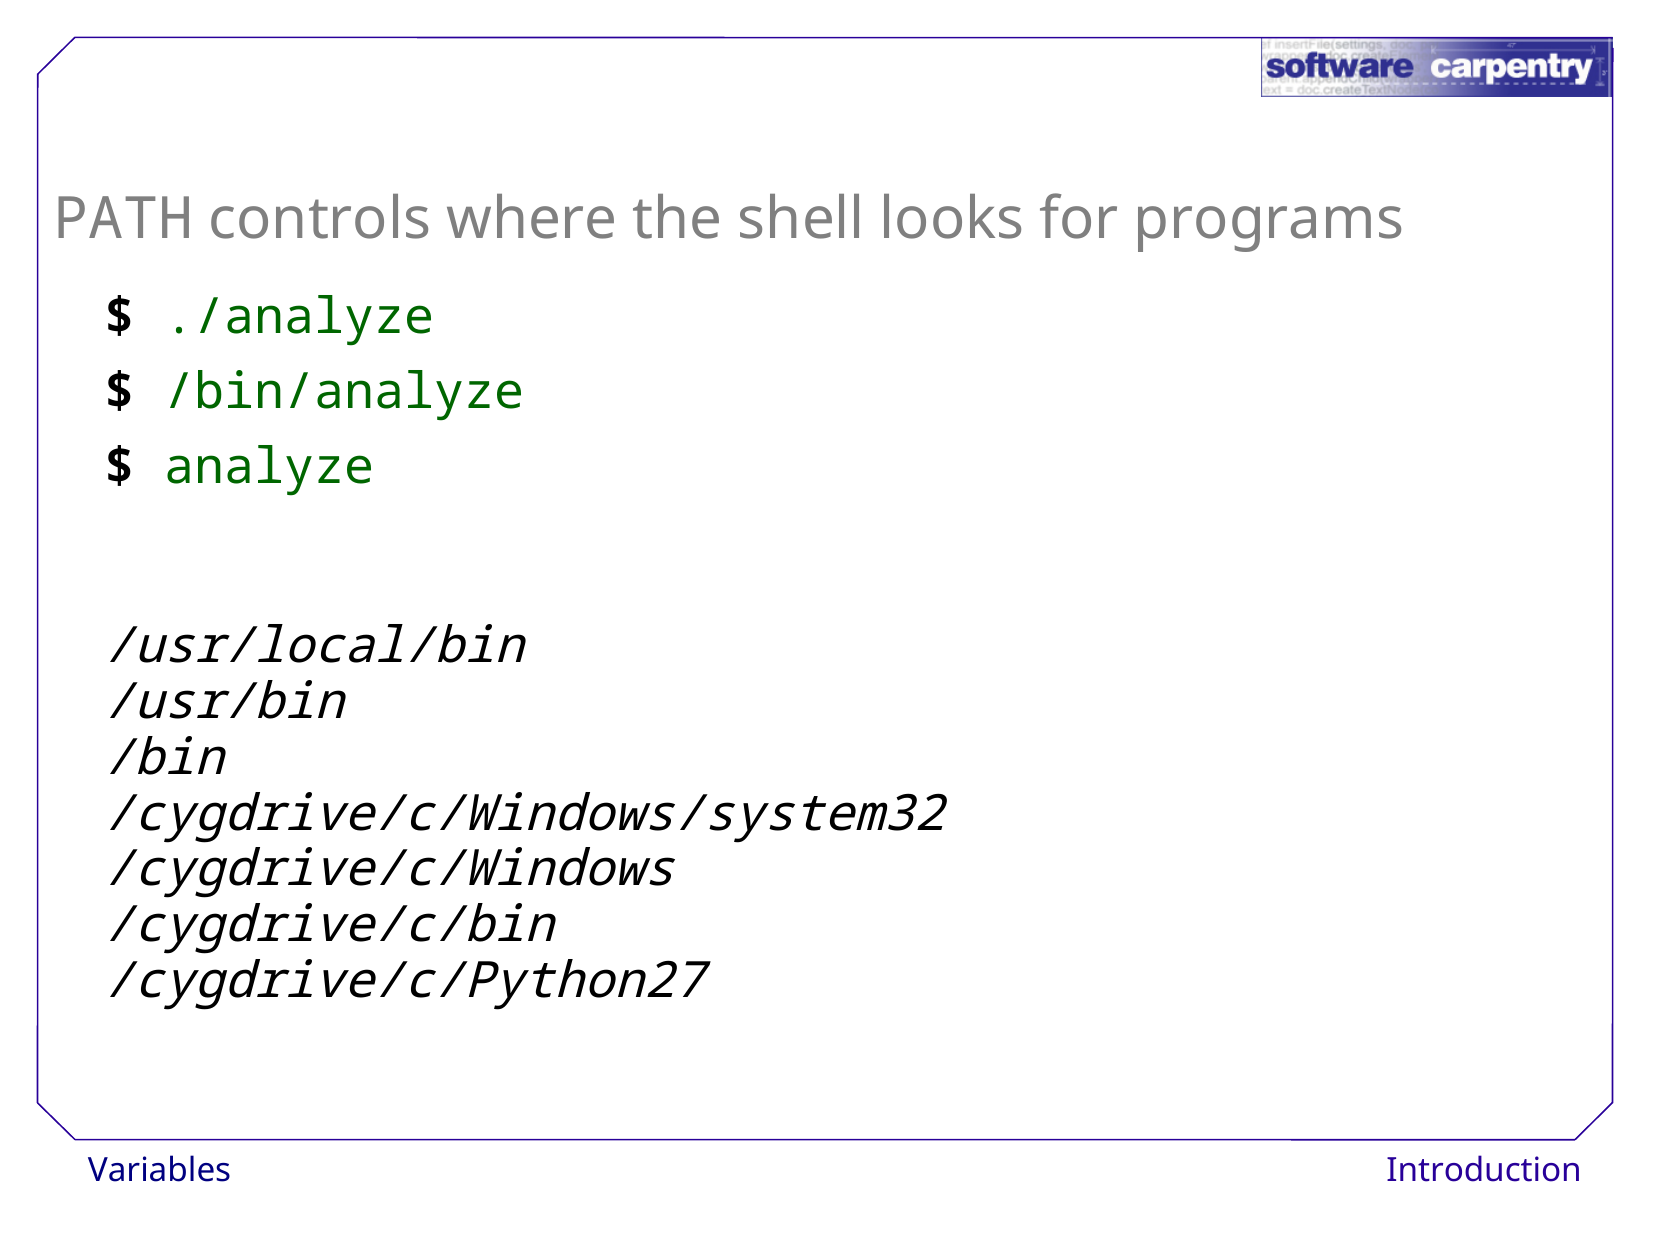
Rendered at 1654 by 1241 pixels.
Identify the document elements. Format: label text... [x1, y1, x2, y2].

text_box /usr/local/bin /usr/bin /bin /cygdrive/c/Windows/system32 /cygdrive/c/Windows /cygdrive/c/bin /cygdrive/c/Python27 [89, 610, 1517, 1017]
text_box PATH controls where the shell looks for programs [38, 138, 1570, 259]
text_box $ ./analyze $ /bin/analyze $ analyze [89, 260, 1512, 610]
picture [1261, 39, 1613, 97]
